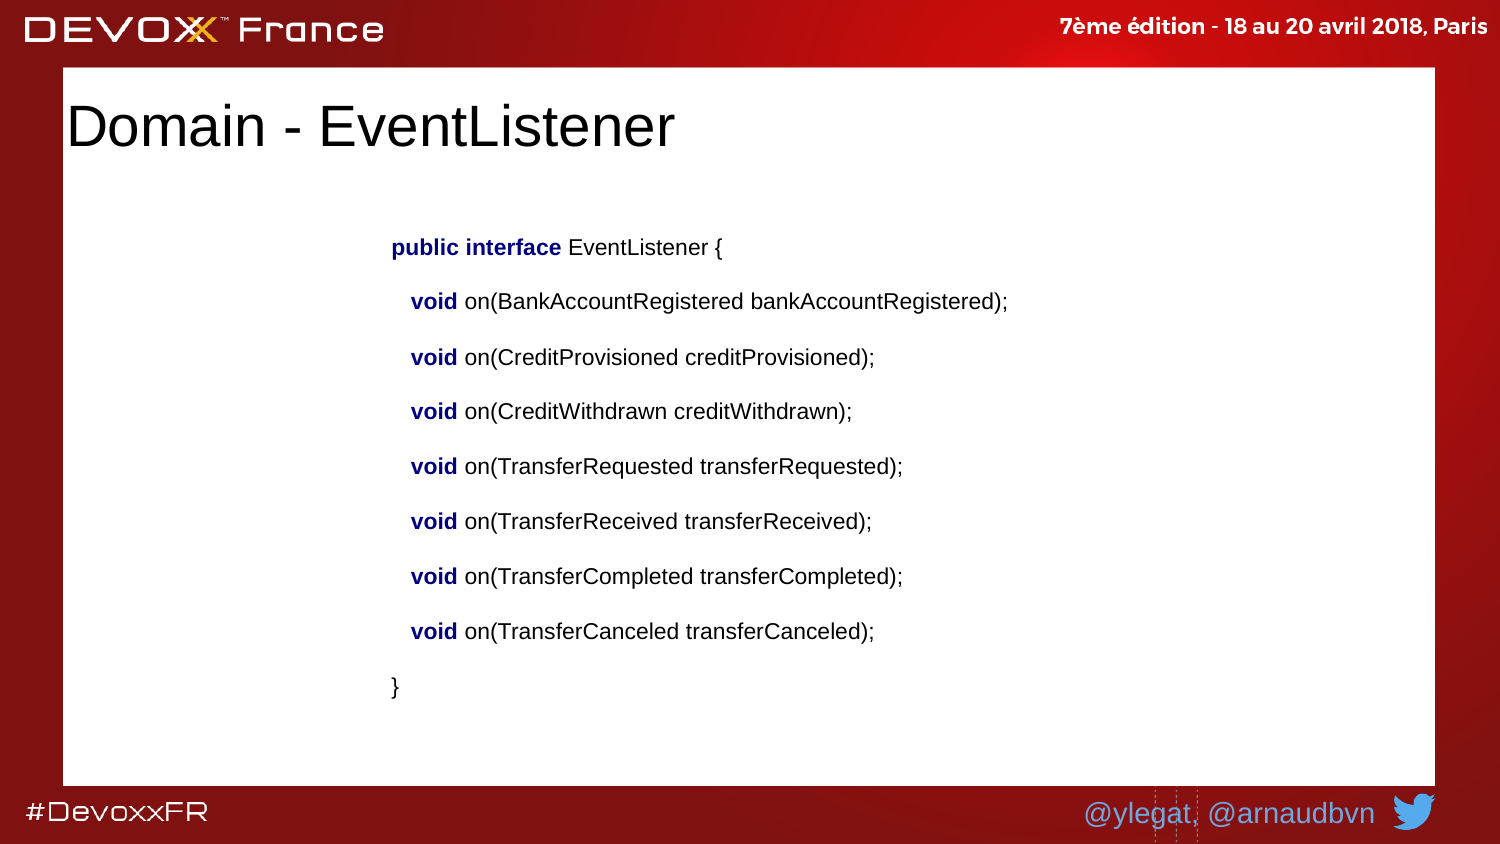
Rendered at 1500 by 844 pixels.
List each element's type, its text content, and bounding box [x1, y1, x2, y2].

text_box @ylegat, @arnaudbvn [1068, 779, 1399, 844]
text_box public interface EventListener { void on(BankAccountRegistered bankAccountRegistered); void on(CreditProvisioned creditProvisioned); void on(CreditWithdrawn creditWithdrawn); void on(TransferRequested transferRequested); void on(TransferReceived transferReceived); void on(TransferCompleted transferCompleted); void on(TransferCanceled transferCanceled); } [376, 217, 1124, 731]
picture [0, 0, 1500, 844]
title Domain - EventListener [51, 72, 1449, 167]
